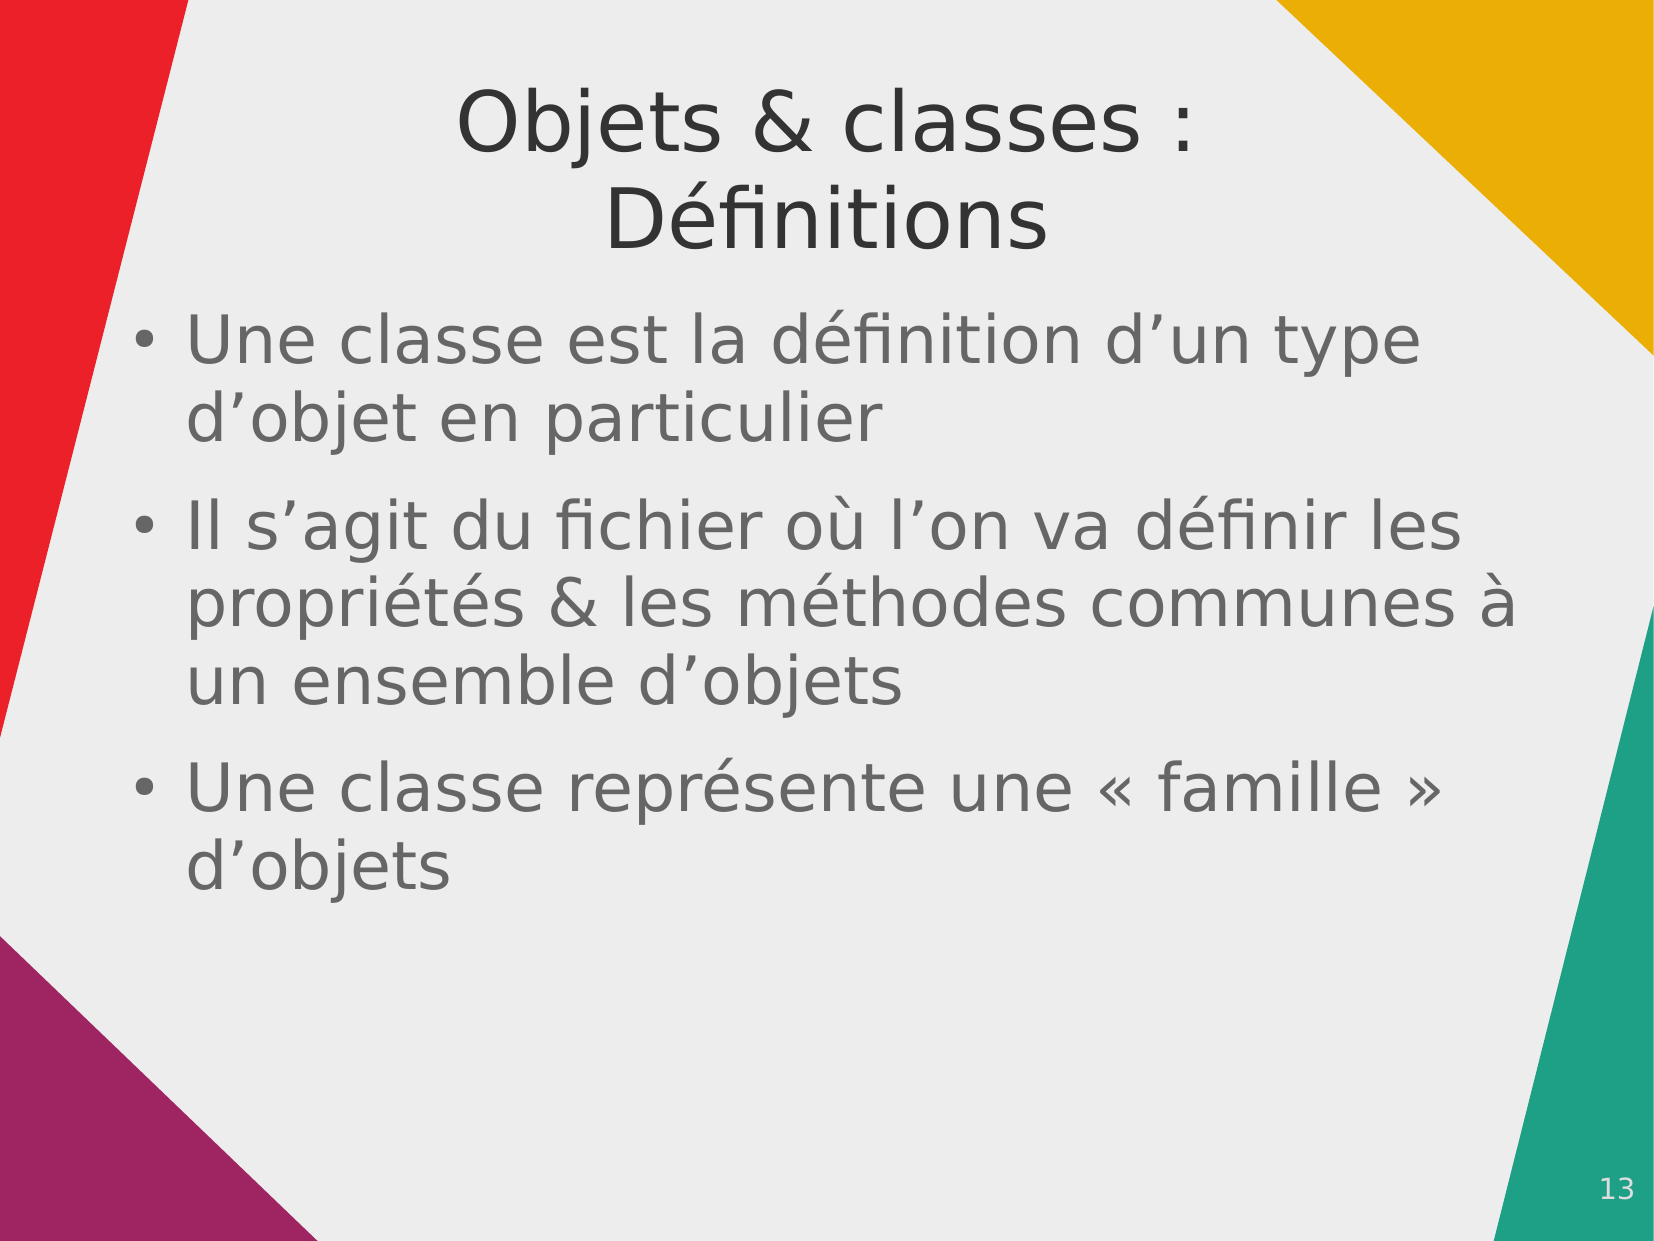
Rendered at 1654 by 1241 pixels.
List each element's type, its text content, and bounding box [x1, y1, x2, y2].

title Objets & classes : Définitions [114, 73, 1539, 271]
list Une classe est la définition d’un type d’objet en particulier Il s’agit du fichier où l’on va définir les propriétés & les méthodes communes à un ensemble d’objets Une classe représente une « famille » d’objets [114, 302, 1539, 1033]
